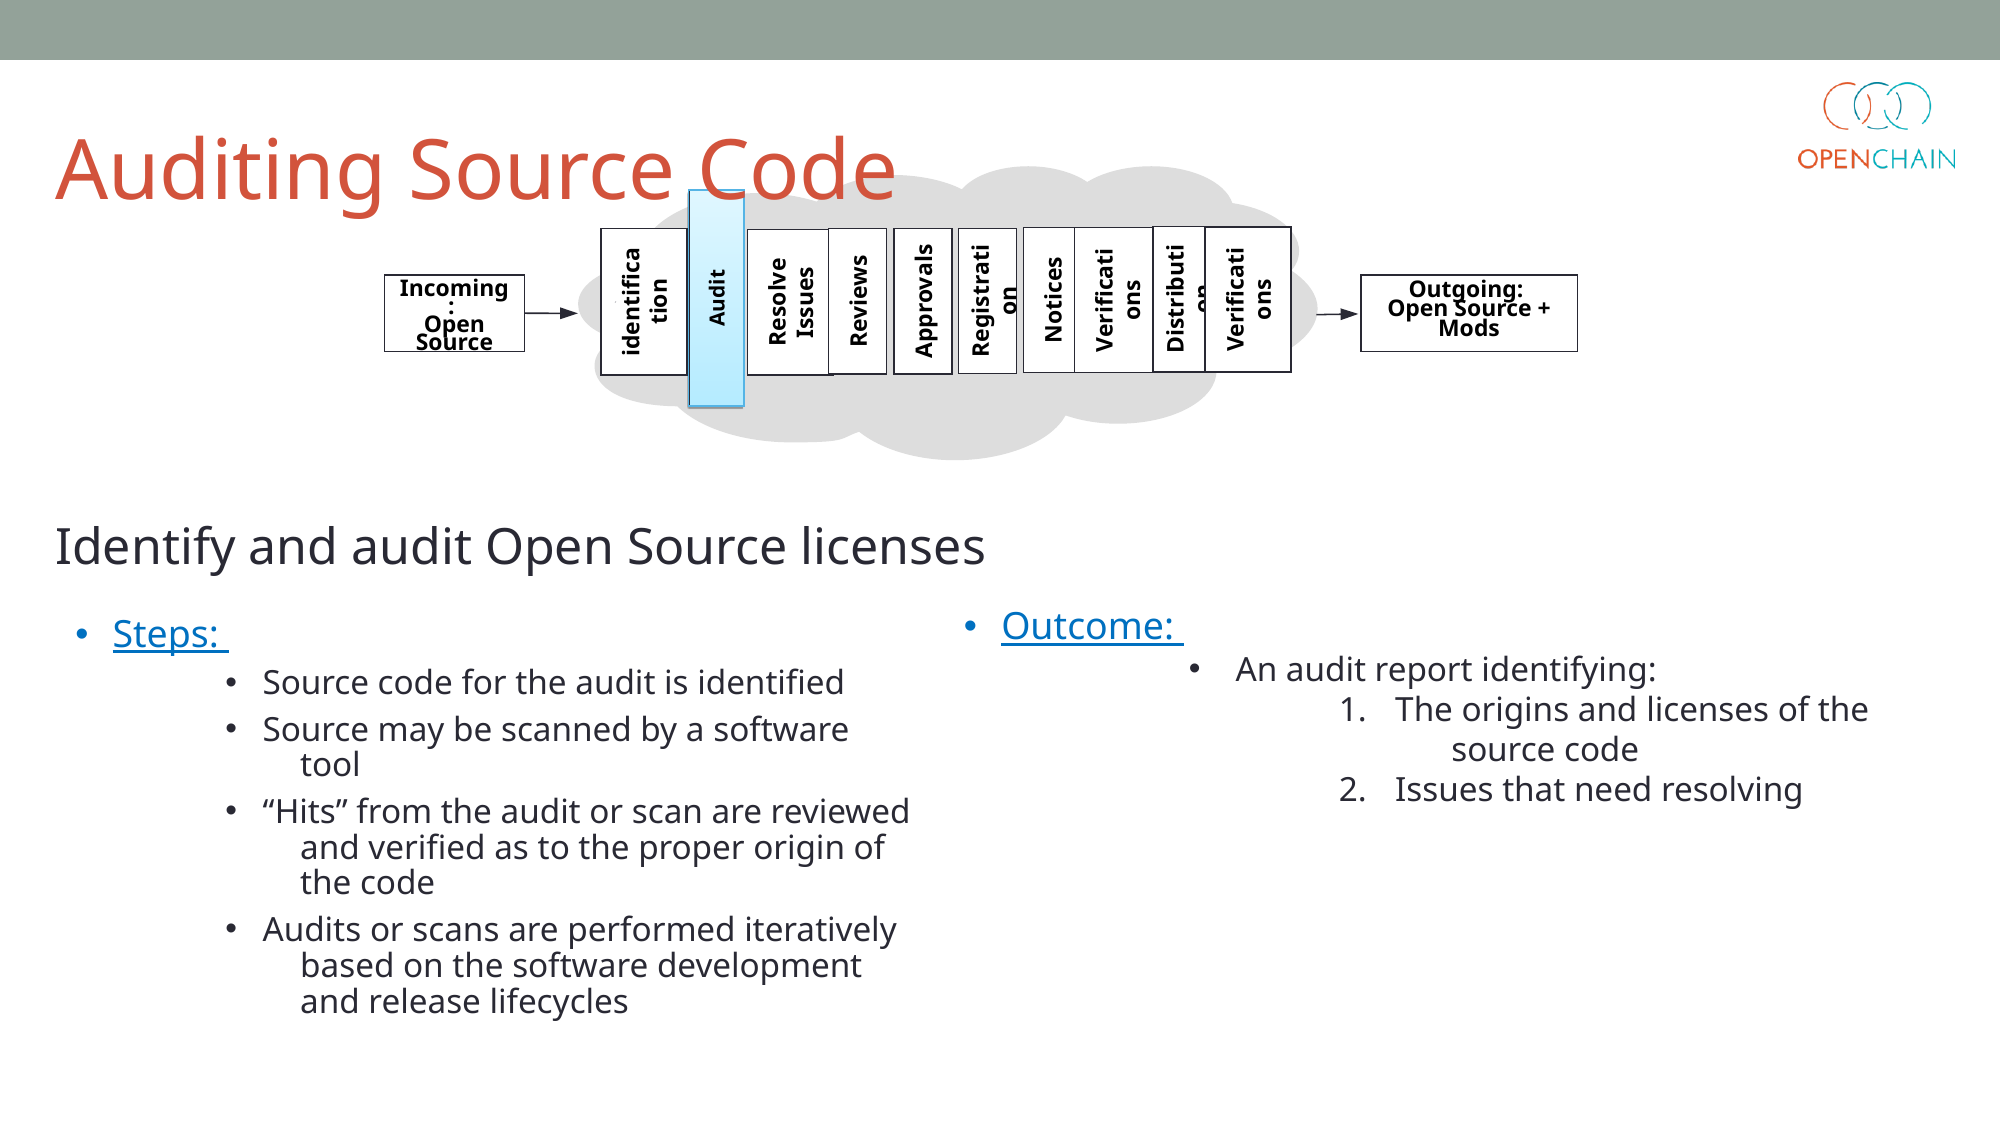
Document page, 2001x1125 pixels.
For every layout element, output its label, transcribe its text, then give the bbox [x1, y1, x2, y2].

text_box Auditing Source Code [40, 85, 1840, 247]
text_box Registration [959, 247, 1017, 373]
text_box Distribution [1153, 247, 1205, 372]
text_box [578, 274, 601, 334]
text_box Notices [1023, 247, 1074, 373]
text_box Steps: Source code for the audit is identified Source may be scanned by a software tool “Hits” from the audit or scan are reviewed and verified as to the proper origin of the code Audits or scans are performed iteratively based on the software development and release lifecycles [60, 608, 931, 1037]
text_box Audit [689, 247, 744, 406]
text_box identification [601, 247, 687, 375]
text_box Verifications [1074, 247, 1160, 373]
text_box Approvals [894, 247, 952, 374]
text_box [594, 247, 1217, 461]
text_box Verifications [1205, 247, 1291, 372]
text_box Incoming: Open Source [384, 275, 525, 352]
text_box Outgoing: Open Source + Mods [1361, 275, 1577, 352]
text_box Outcome: An audit report identifying: The origins and licenses of the source code Issues that need resolving [949, 600, 1897, 978]
text_box Identify and audit Open Source licenses [40, 507, 1215, 583]
text_box Reviews [829, 247, 887, 374]
text_box Resolve Issues [747, 247, 833, 375]
text_box [1291, 247, 1318, 348]
